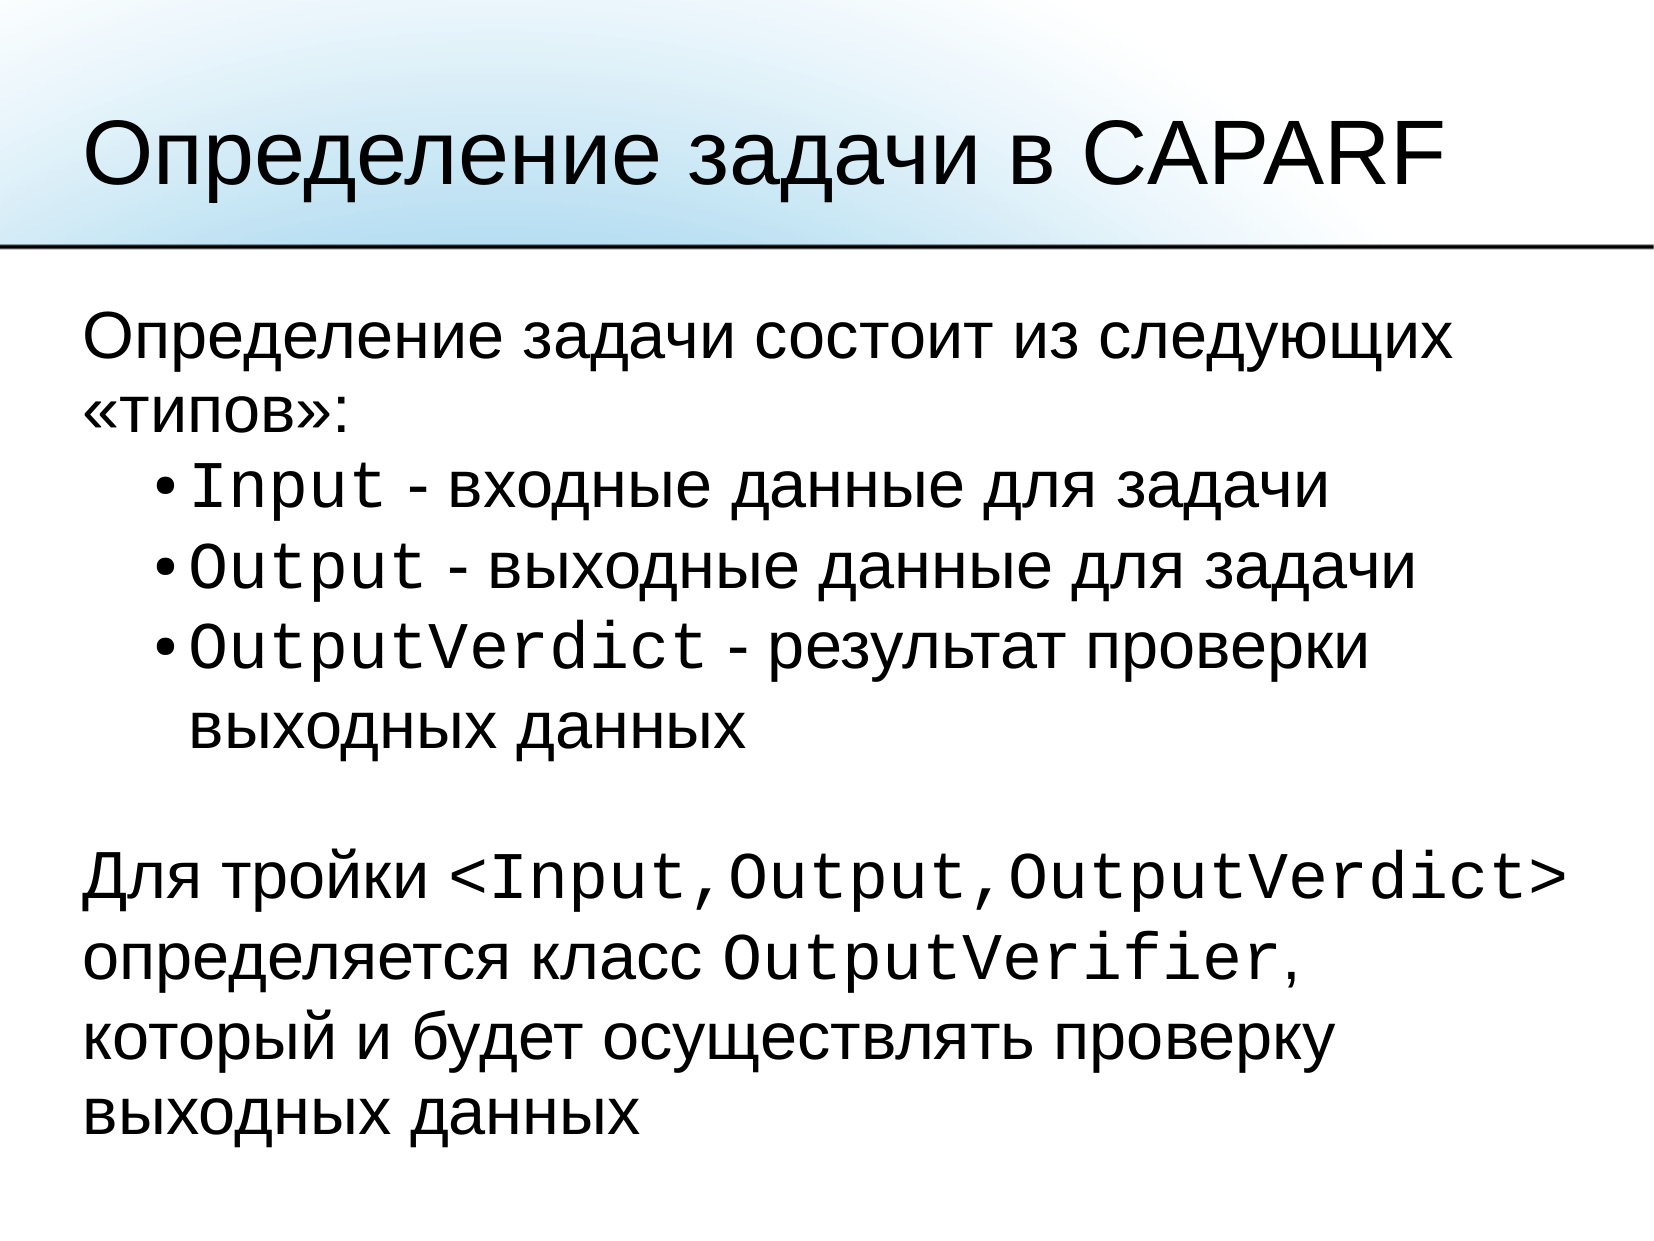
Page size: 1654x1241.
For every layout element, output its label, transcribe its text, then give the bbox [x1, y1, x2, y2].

subtitle Определение задачи состоит из следующих «типов»: Input - входные данные для задачи Output - выходные данные для задачи OutputVerdict - результат проверки выходных данных Для тройки <Input,Output,OutputVerdict> определяется класс OutputVerifier, который и будет осуществлять проверку выходных данных [82, 297, 1571, 1149]
title Определение задачи в CAPARF [82, 49, 1571, 257]
picture [0, 0, 1654, 1241]
